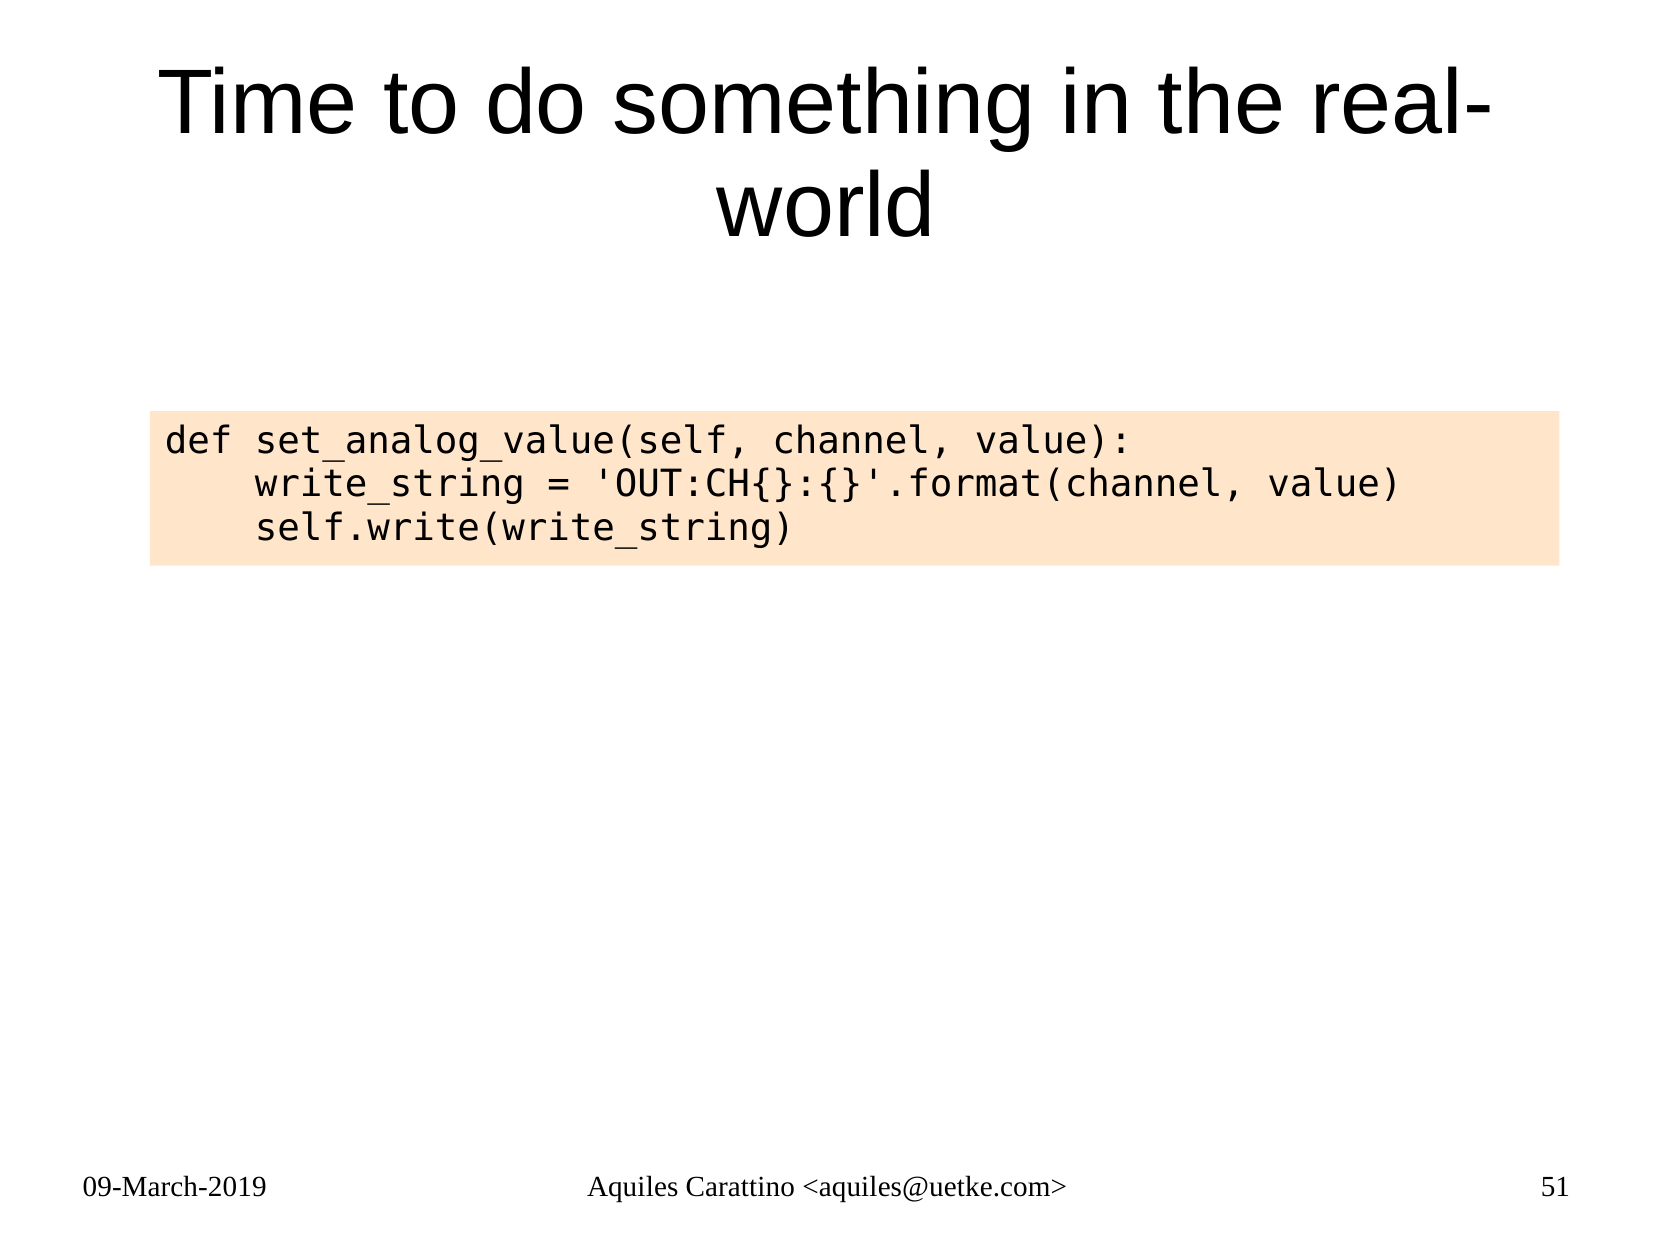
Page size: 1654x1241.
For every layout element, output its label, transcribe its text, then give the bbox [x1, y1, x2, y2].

title Time to do something in the real-world [82, 49, 1571, 257]
text_box def set_analog_value(self, channel, value): write_string = 'OUT:CH{}:{}'.format(channel, value) self.write(write_string) [149, 411, 1560, 566]
